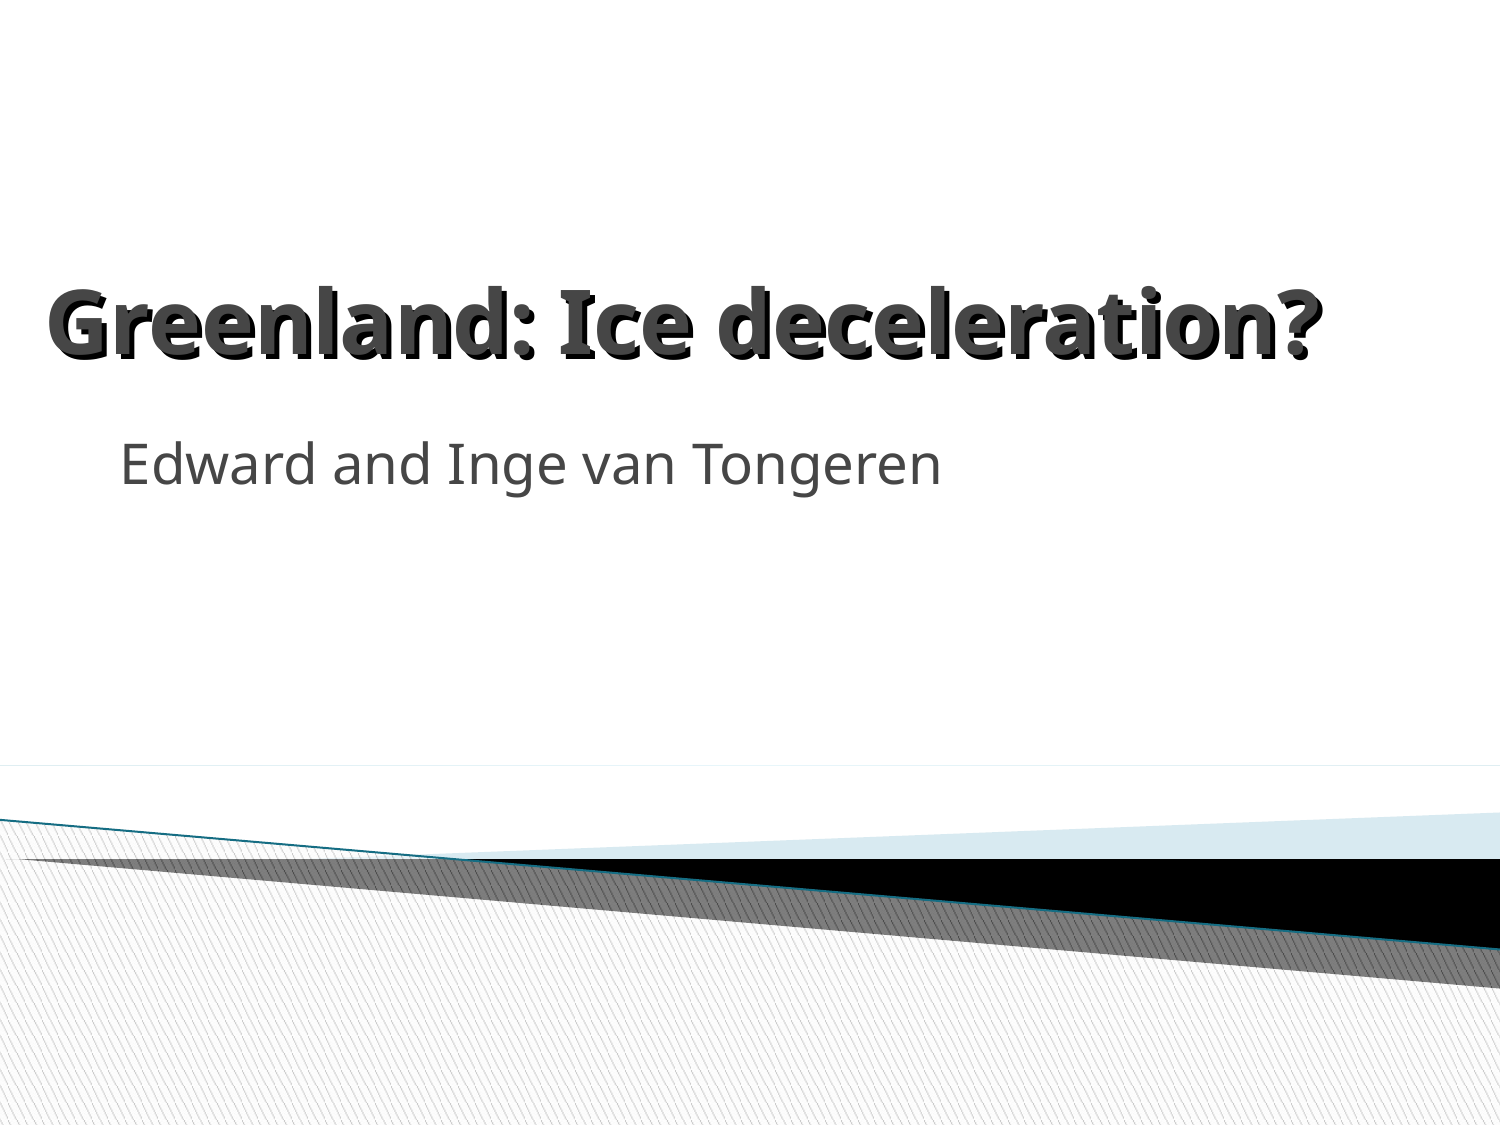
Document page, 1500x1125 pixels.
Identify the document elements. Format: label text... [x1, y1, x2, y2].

subtitle Edward and Inge van Tongeren [112, 420, 1388, 618]
title Greenland: Ice deceleration? [29, 196, 1425, 381]
